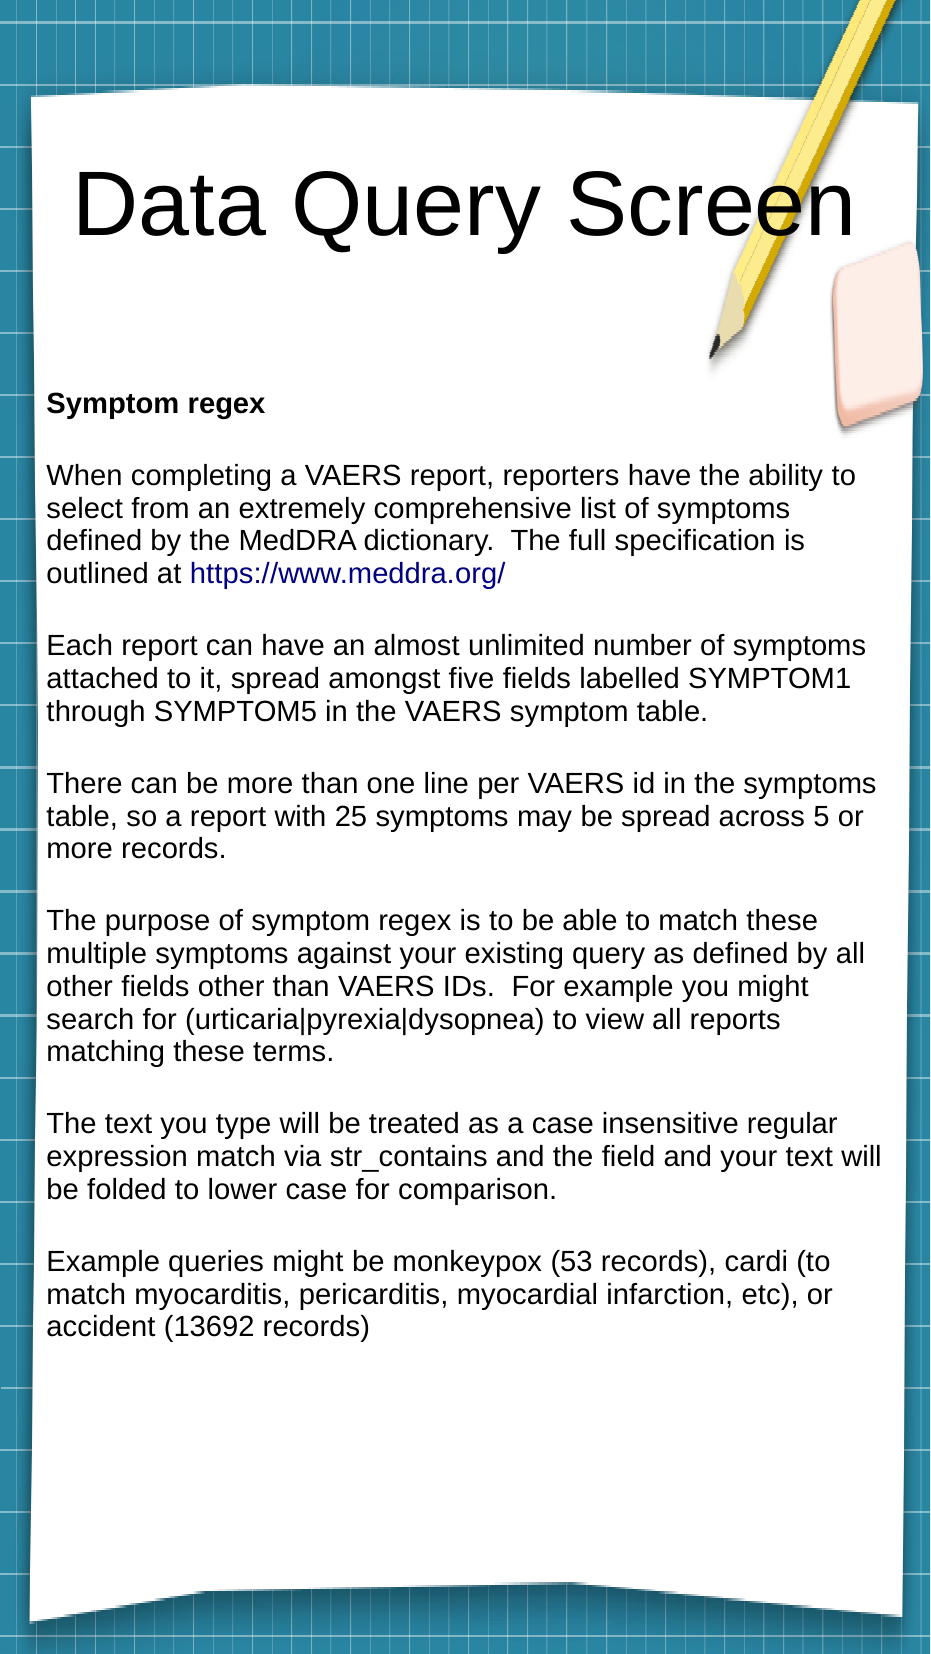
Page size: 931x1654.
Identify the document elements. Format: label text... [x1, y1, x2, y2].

title Data Query Screen [46, 65, 884, 342]
list Symptom regex When completing a VAERS report, reporters have the ability to select from an extremely comprehensive list of symptoms defined by the MedDRA dictionary. The full specification is outlined at https://www.meddra.org/ Each report can have an almost unlimited number of symptoms attached to it, spread amongst five fields labelled SYMPTOM1 through SYMPTOM5 in the VAERS symptom table. There can be more than one line per VAERS id in the symptoms table, so a report with 25 symptoms may be spread across 5 or more records. The purpose of symptom regex is to be able to match these multiple symptoms against your existing query as defined by all other fields other than VAERS IDs. For example you might search for (urticaria|pyrexia|dysopnea) to view all reports matching these terms. The text you type will be treated as a case insensitive regular expression match via str_contains and the field and your text will be folded to lower case for comparison. Example queries might be monkeypox (53 records), cardi (to match myocarditis, pericarditis, myocardial infarction, etc), or accident (13692 records) [46, 386, 884, 1346]
picture [0, 0, 931, 1654]
